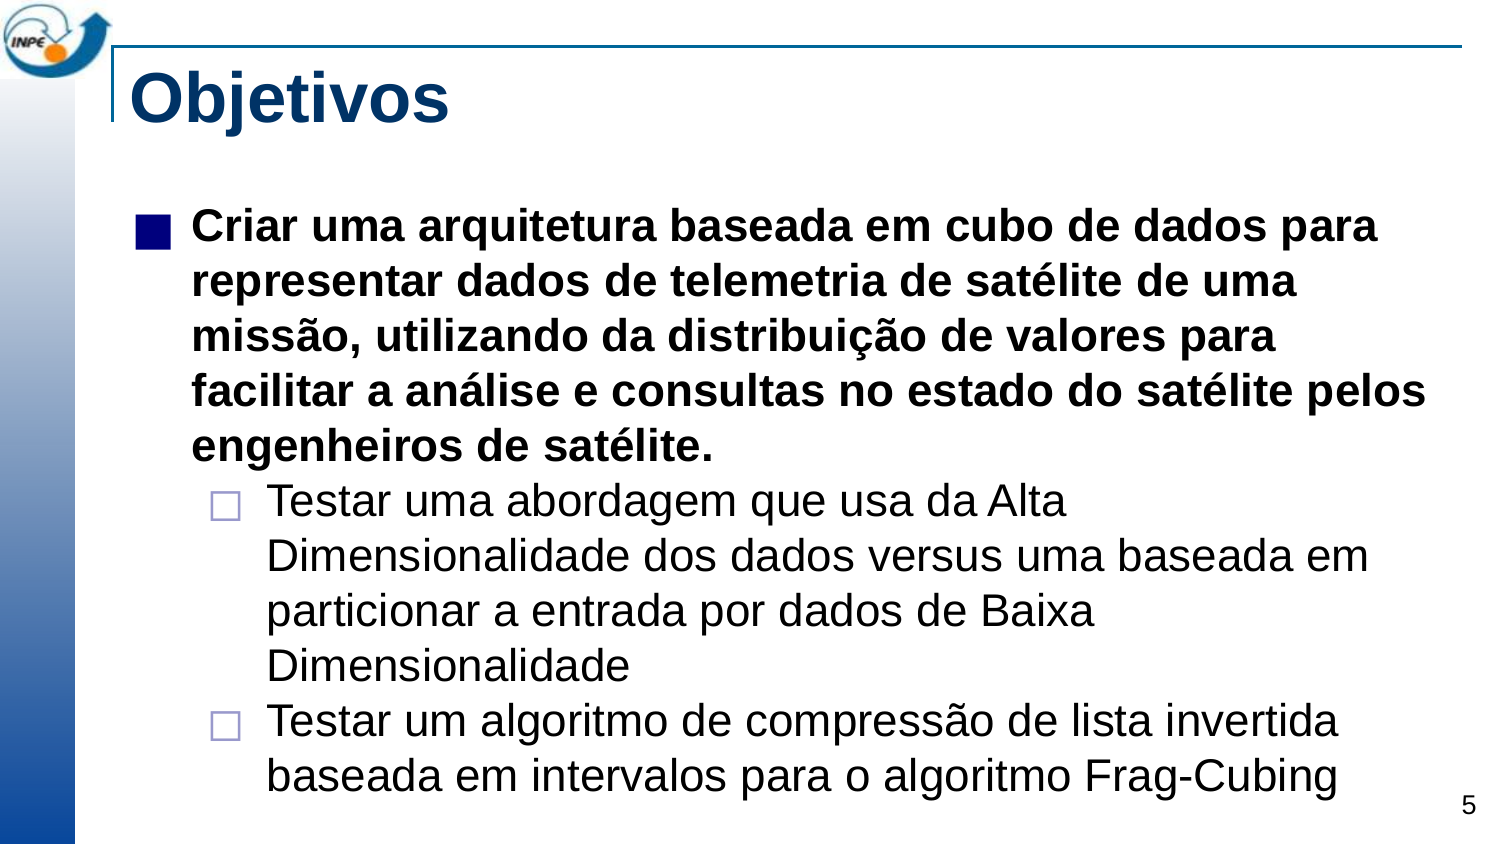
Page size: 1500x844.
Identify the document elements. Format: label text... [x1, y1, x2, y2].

slide_number <number> [1403, 779, 1494, 844]
list Criar uma arquitetura baseada em cubo de dados para representar dados de telemetria de satélite de uma missão, utilizando da distribuição de valores para facilitar a análise e consultas no estado do satélite pelos engenheiros de satélite. Testar uma abordagem que usa da Alta Dimensionalidade dos dados versus uma baseada em particionar a entrada por dados de Baixa Dimensionalidade Testar um algoritmo de compressão de lista invertida baseada em intervalos para o algoritmo Frag-Cubing [99, 187, 1450, 769]
title Objetivos [112, 46, 1450, 141]
picture [0, 0, 113, 79]
